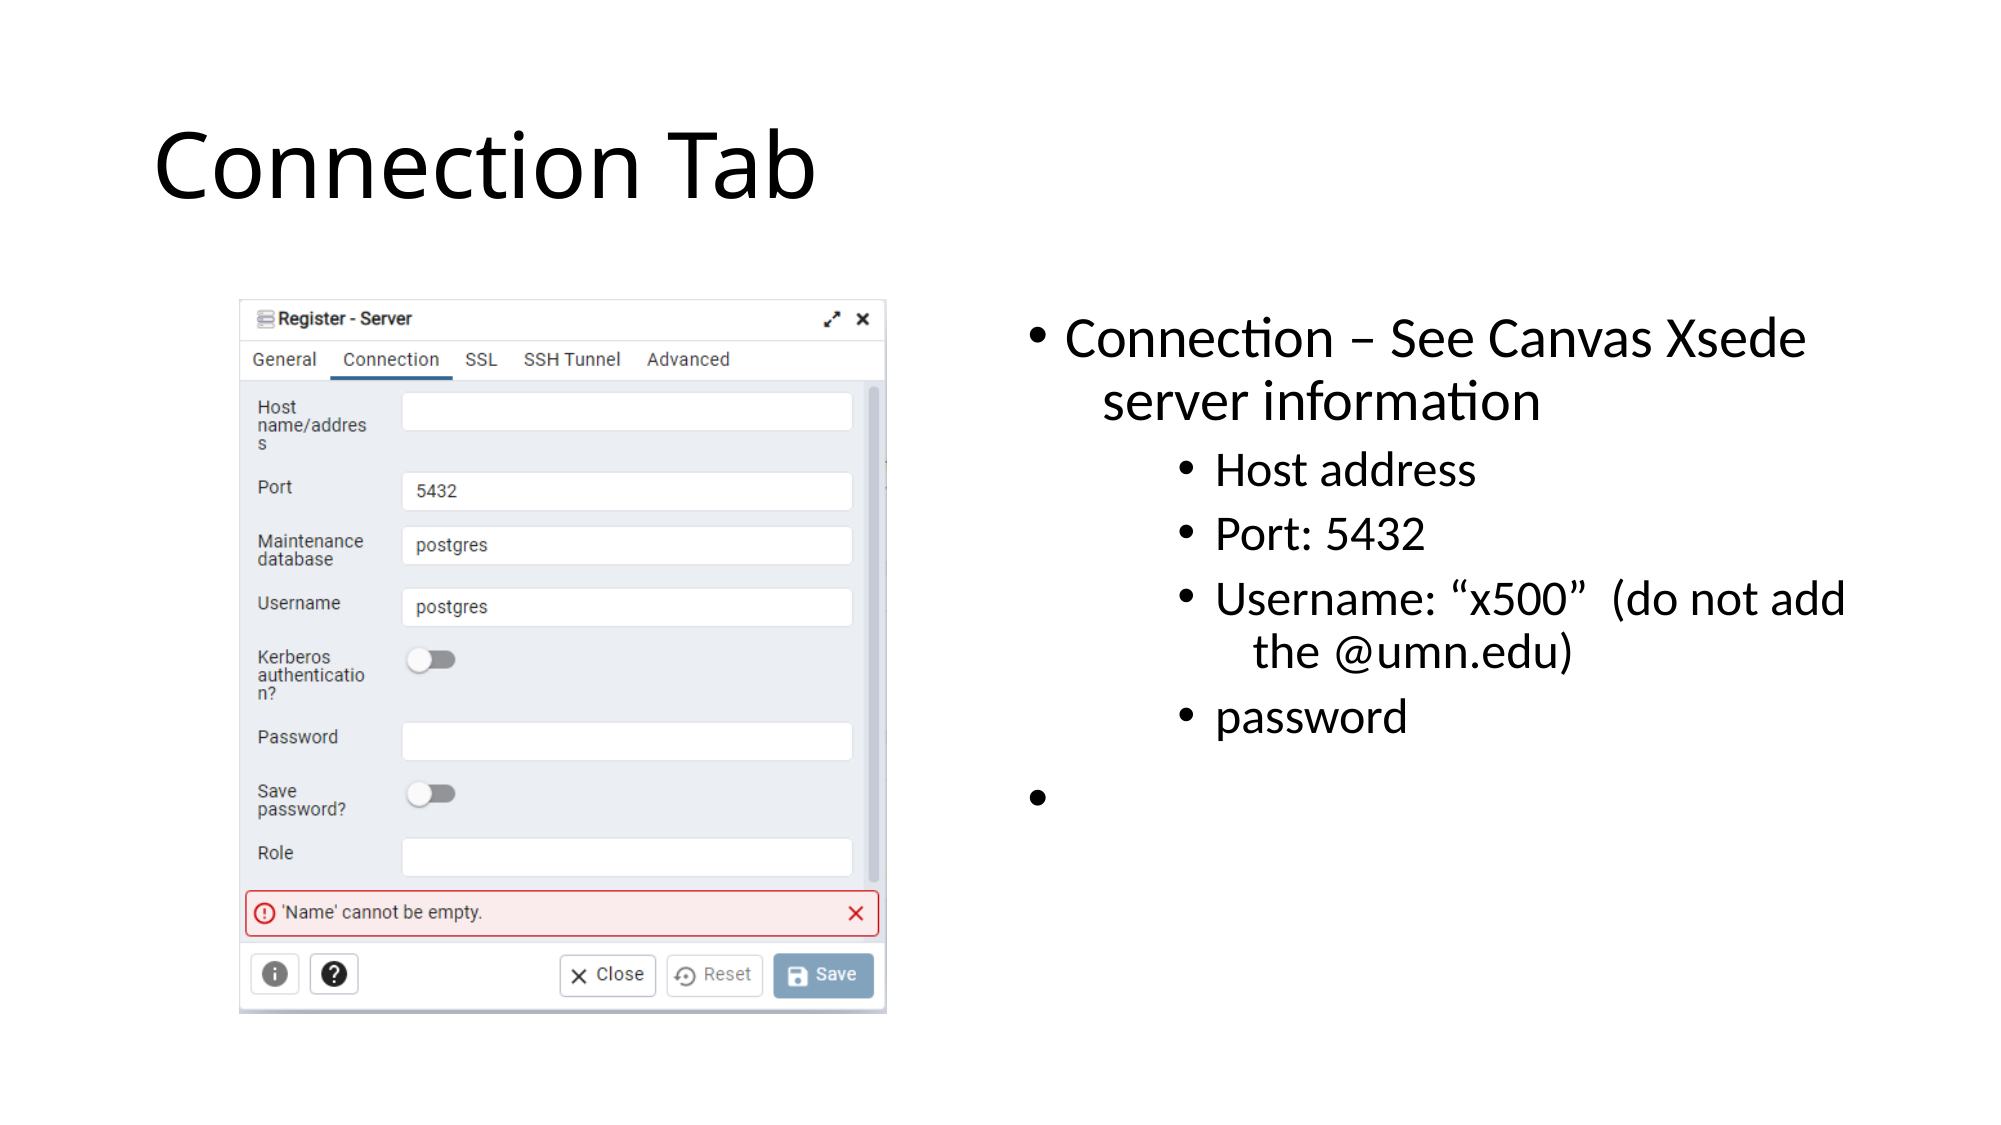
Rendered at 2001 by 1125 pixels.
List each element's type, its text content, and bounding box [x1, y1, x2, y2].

picture [239, 299, 887, 1014]
list Connection – See Canvas Xsede server information Host address Port: 5432 Username: “x500” (do not add the @umn.edu) password [1012, 299, 1863, 1014]
title Connection Tab [137, 59, 1863, 278]
